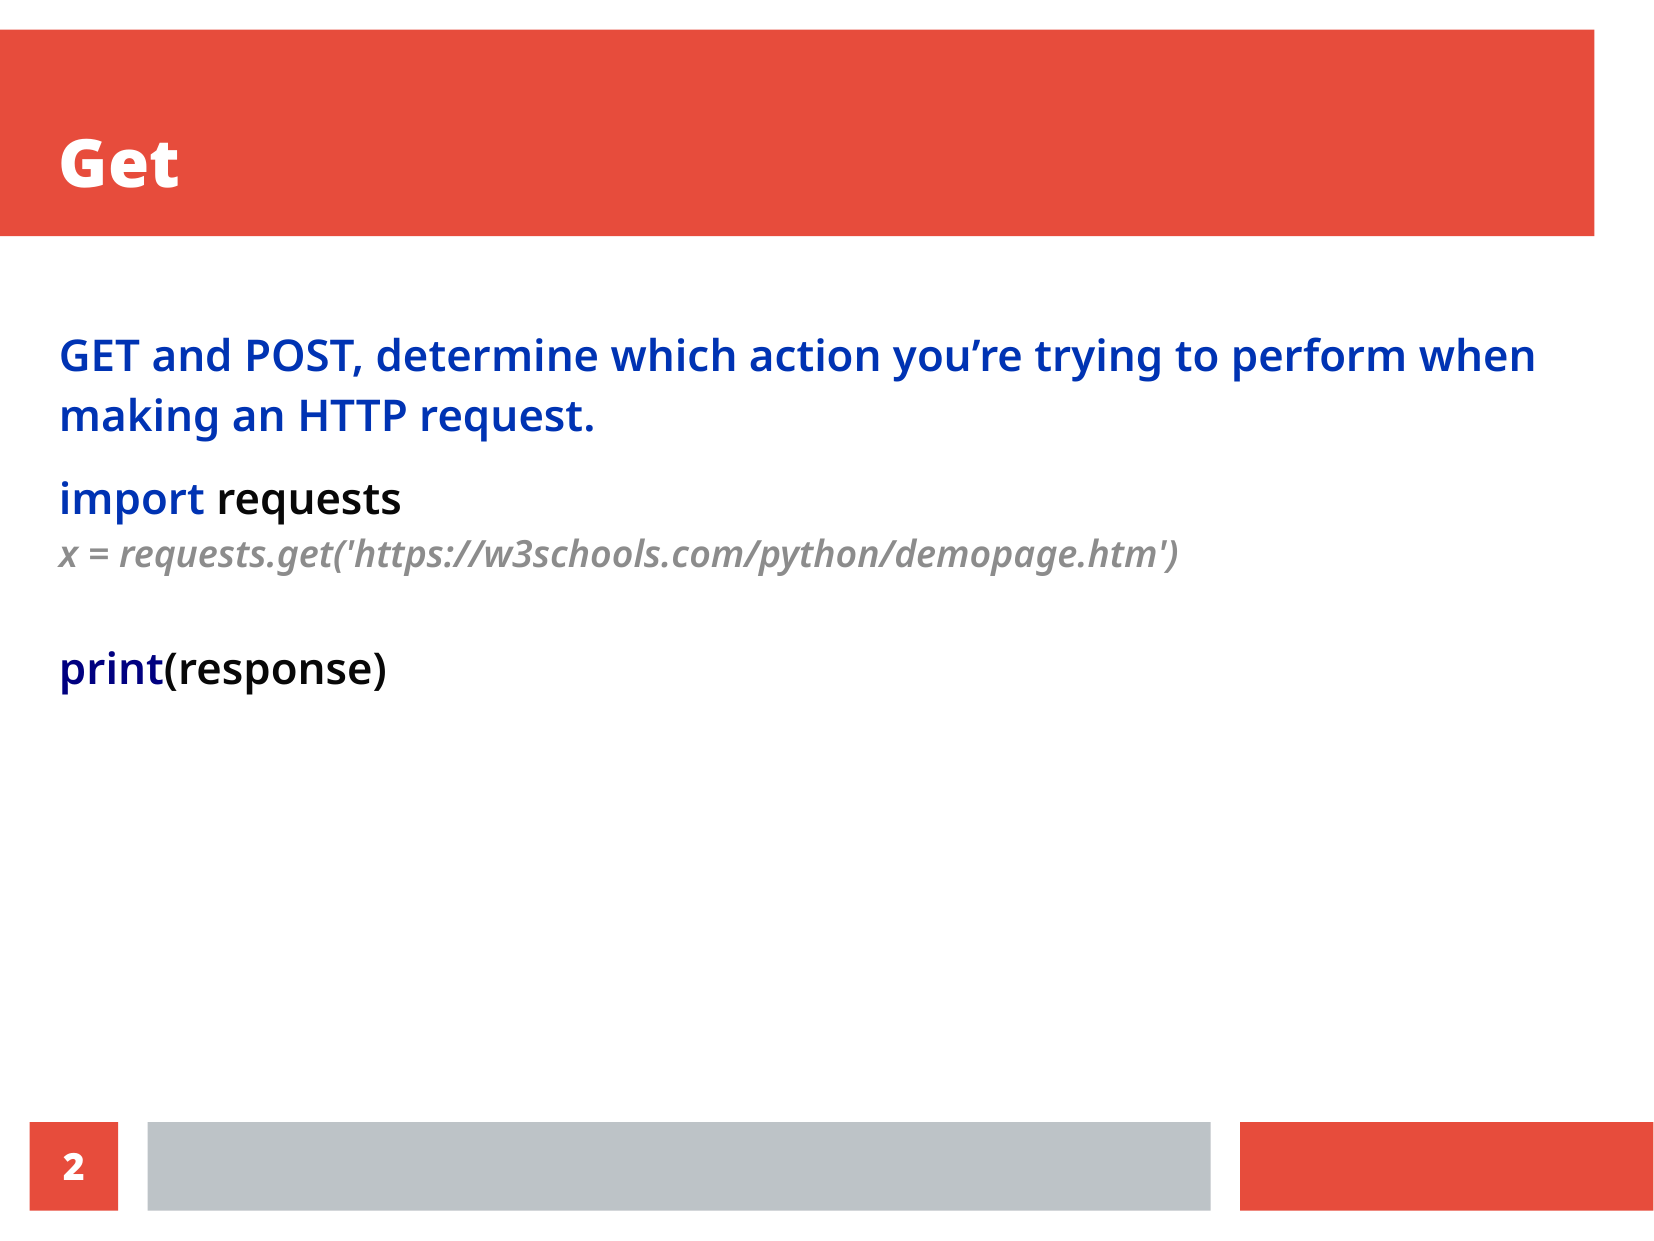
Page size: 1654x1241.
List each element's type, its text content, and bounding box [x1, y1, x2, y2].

title Get [59, 59, 1595, 207]
list GET and POST, determine which action you’re trying to perform when making an HTTP request. import requests x = requests.get('https://w3schools.com/python/demopage.htm') print(response) [59, 324, 1565, 1093]
